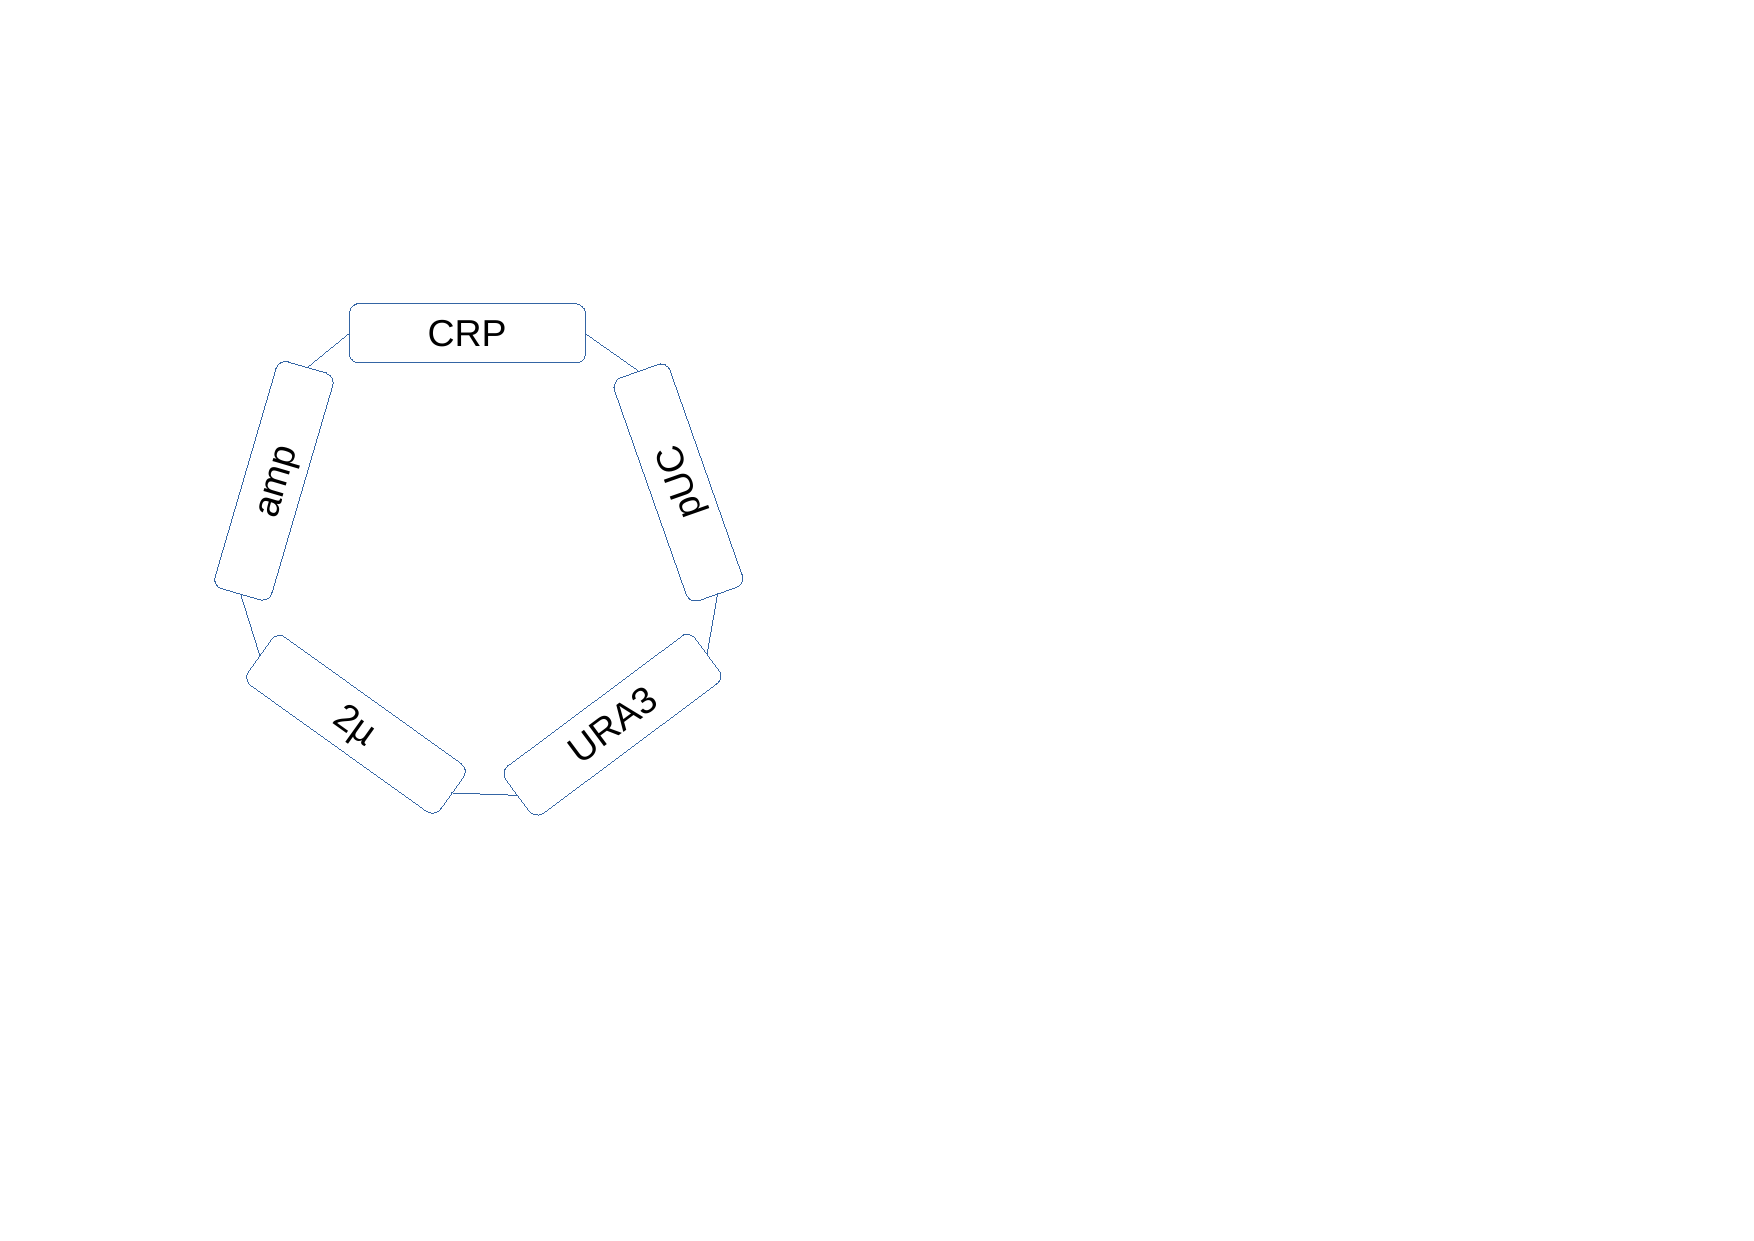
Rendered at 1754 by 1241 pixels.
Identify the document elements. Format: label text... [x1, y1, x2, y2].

text_box pUC [613, 363, 743, 601]
text_box CRP [349, 303, 586, 363]
text_box URA3 [504, 634, 721, 816]
text_box 2µ [246, 635, 466, 814]
text_box amp [214, 361, 334, 601]
